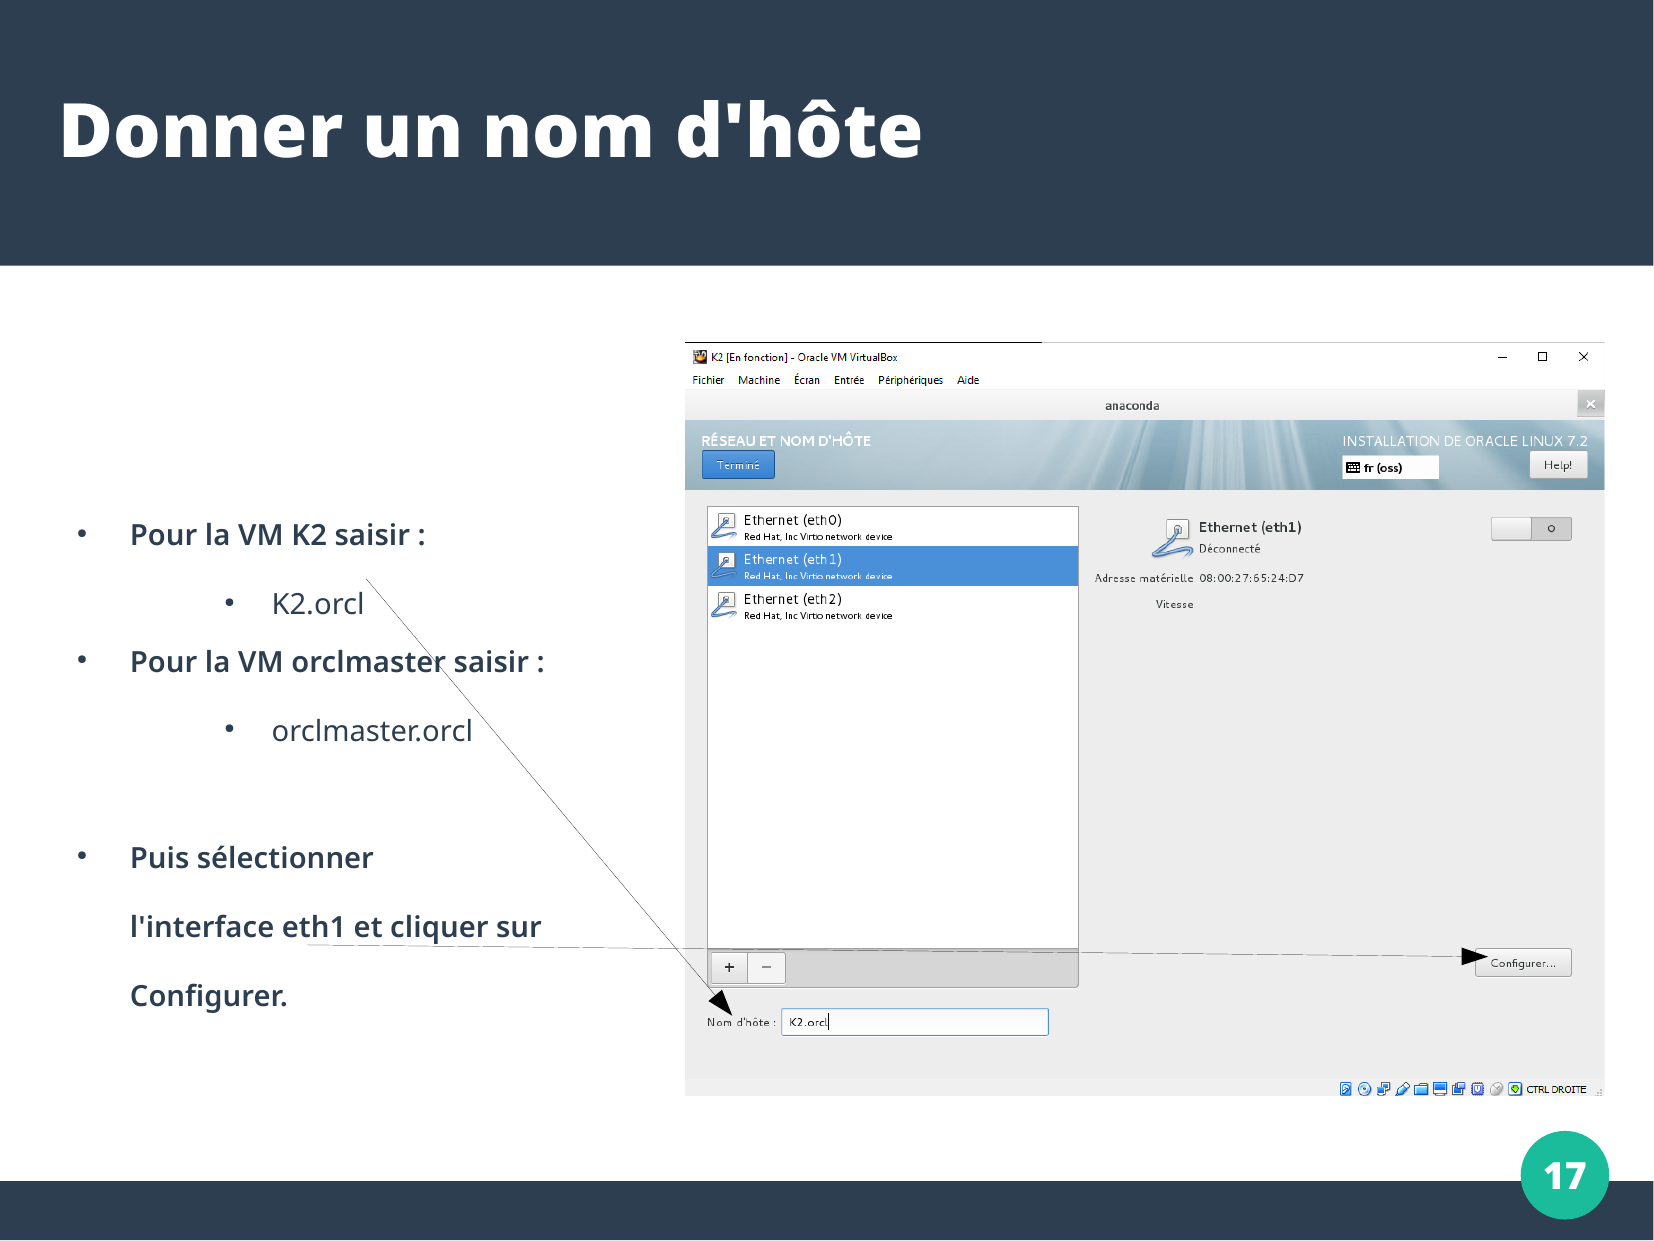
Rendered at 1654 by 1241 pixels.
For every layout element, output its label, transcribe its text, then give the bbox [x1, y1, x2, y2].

title Donner un nom d'hôte [59, 49, 1595, 207]
list Pour la VM K2 saisir : K2.orcl Pour la VM orclmaster saisir : orclmaster.orcl Puis sélectionner l'interface eth1 et cliquer sur Configurer. [59, 324, 1595, 1152]
picture [685, 342, 1605, 1096]
